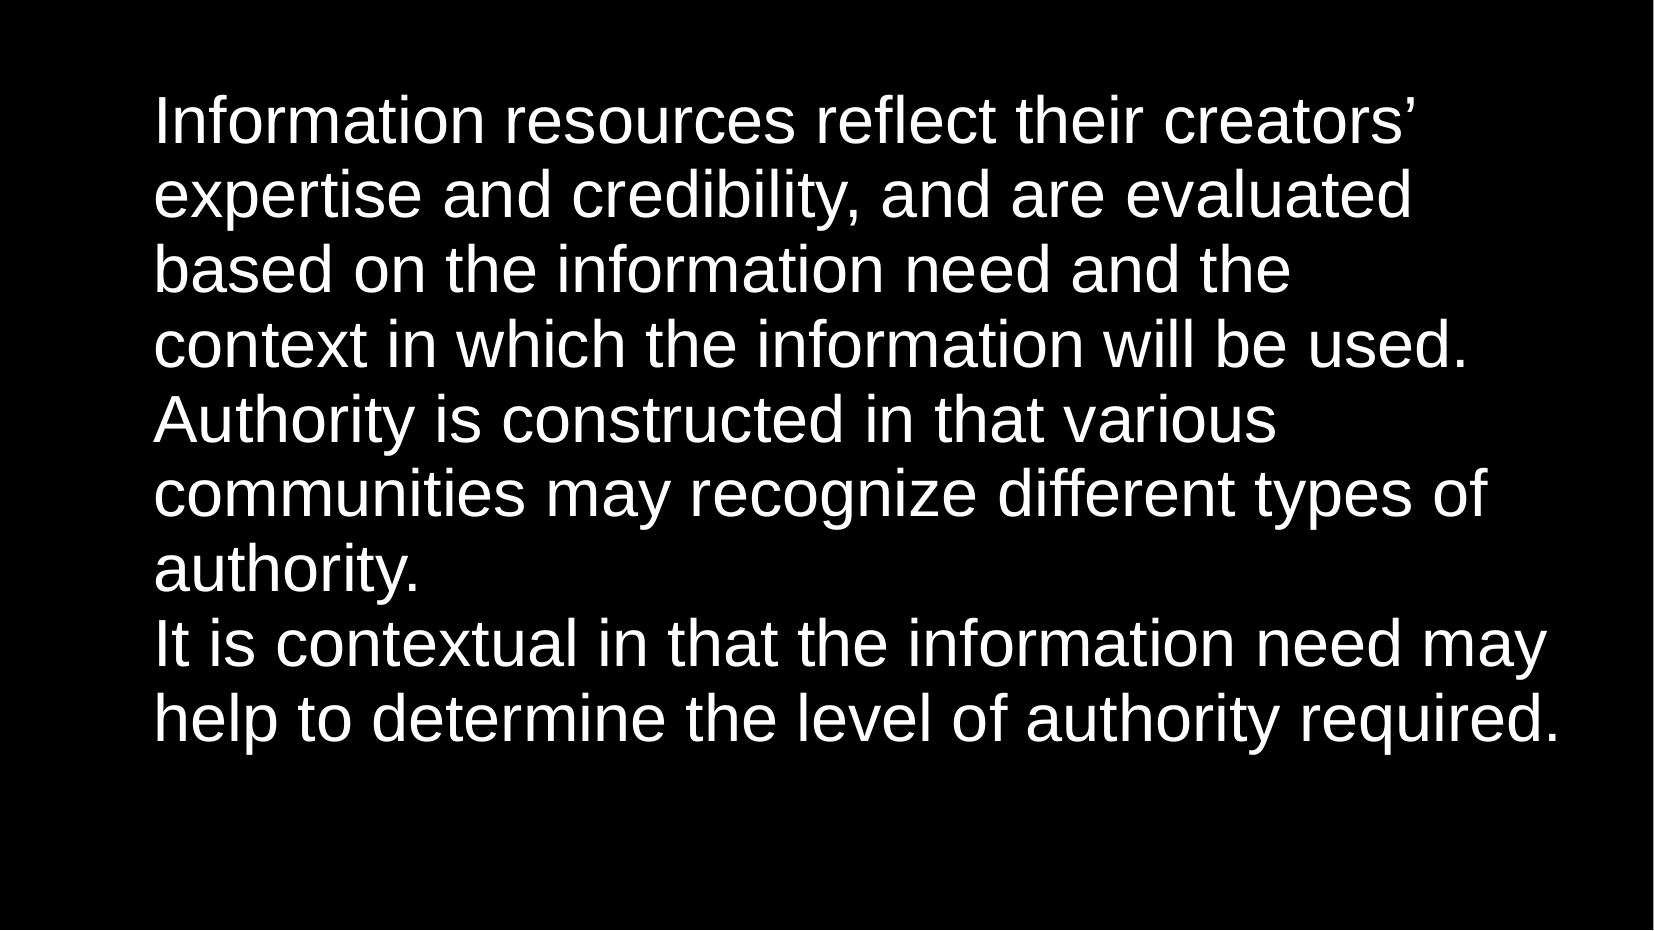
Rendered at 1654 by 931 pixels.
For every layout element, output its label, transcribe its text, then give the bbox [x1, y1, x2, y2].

list Information resources reflect their creators’ expertise and credibility, and are evaluated based on the information need and the context in which the information will be used. Authority is constructed in that various communities may recognize different types of authority. It is contextual in that the information need may help to determine the level of authority required. [82, 82, 1571, 863]
